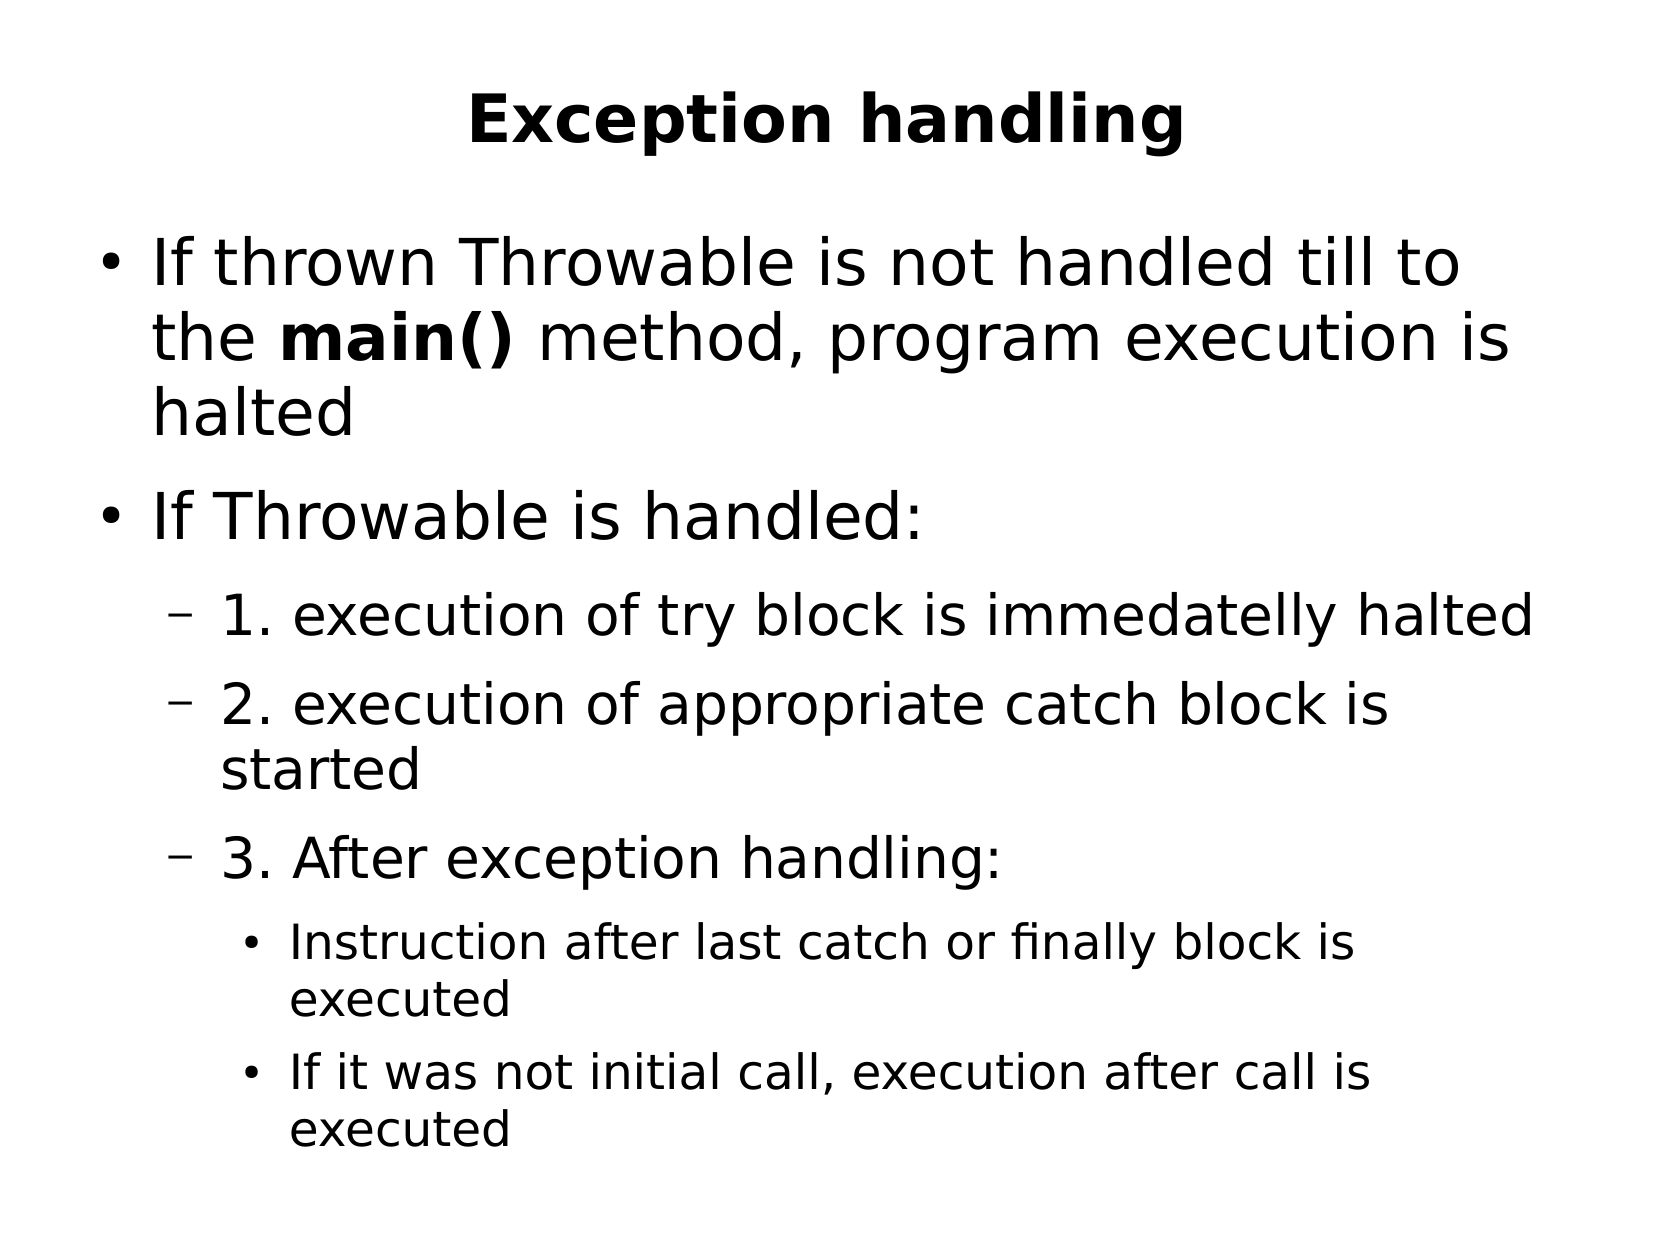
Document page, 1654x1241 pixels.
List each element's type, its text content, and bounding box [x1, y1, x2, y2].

list If thrown Throwable is not handled till to the main() method, program execution is halted If Throwable is handled: 1. execution of try block is immedatelly halted 2. execution of appropriate catch block is started 3. After exception handling: Instruction after last catch or finally block is executed If it was not initial call, execution after call is executed [82, 225, 1538, 1186]
title Exception handling [82, 49, 1571, 189]
